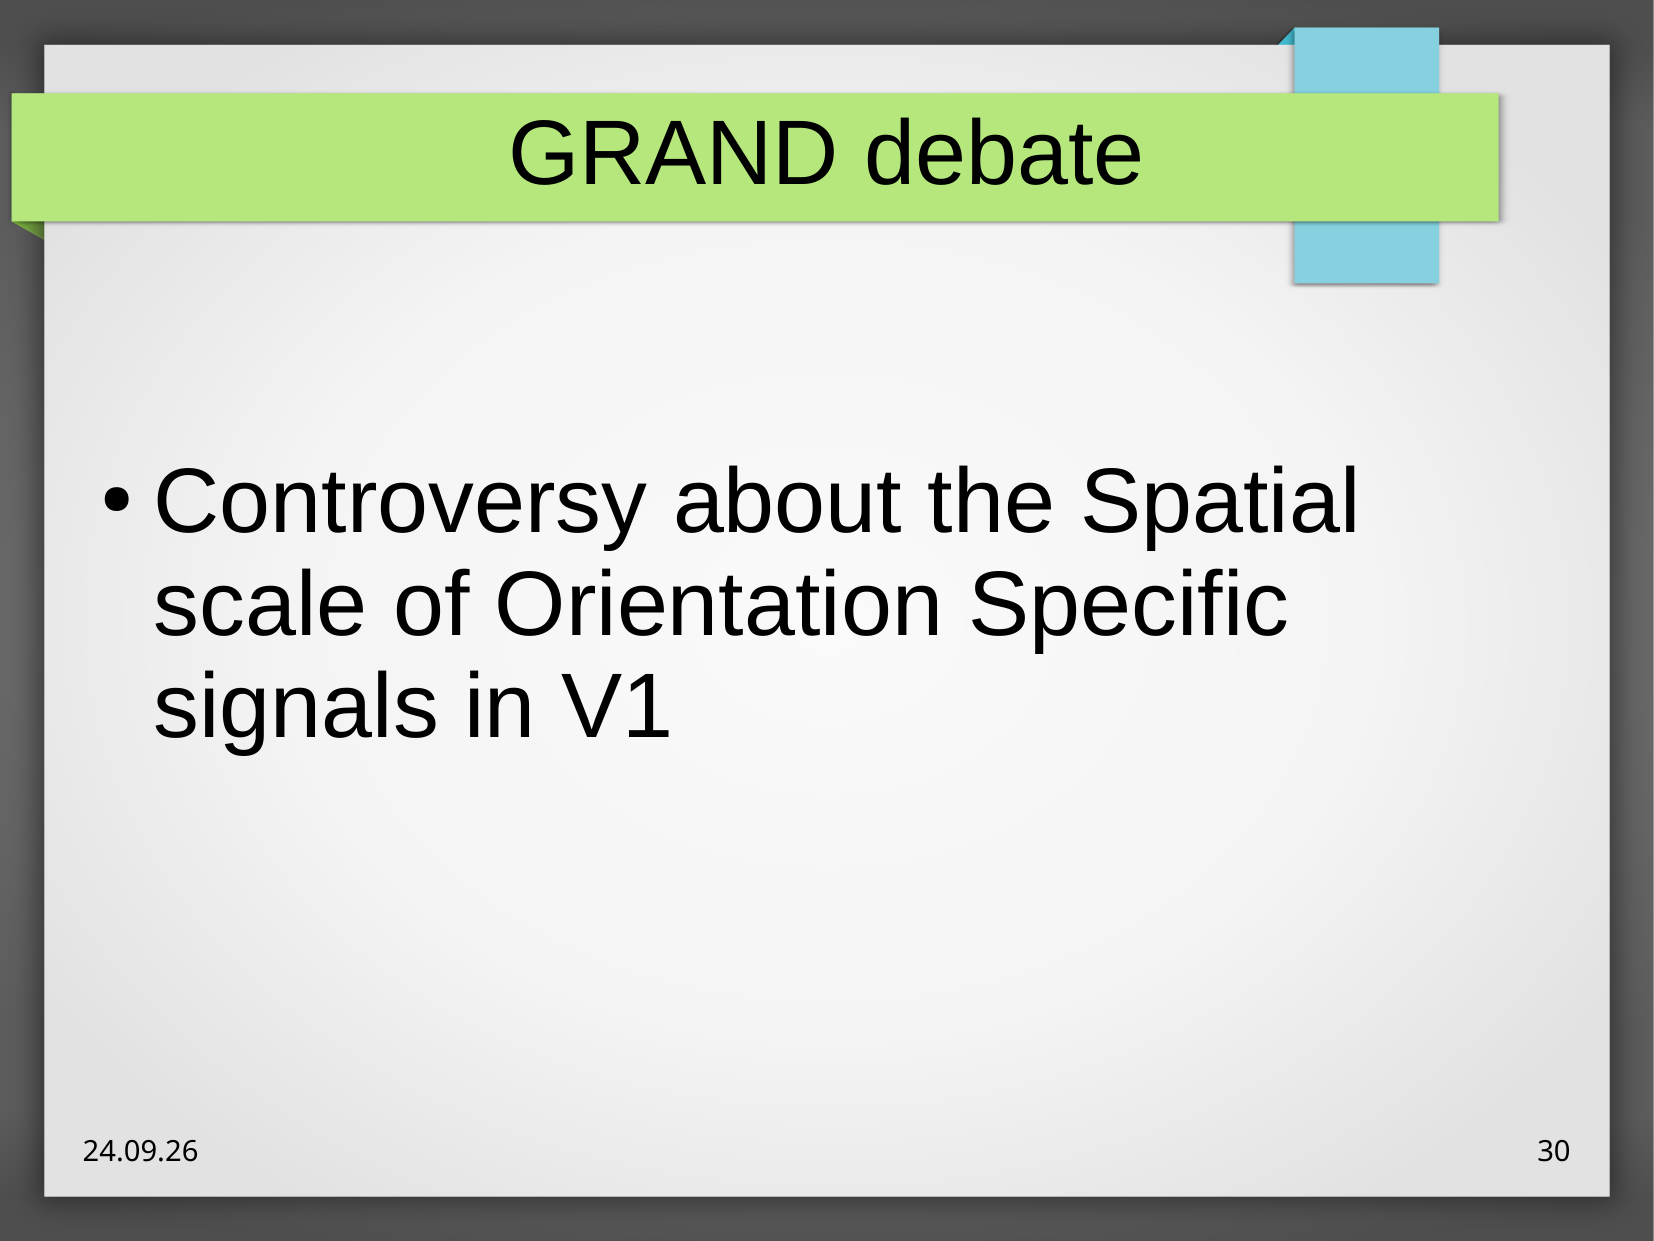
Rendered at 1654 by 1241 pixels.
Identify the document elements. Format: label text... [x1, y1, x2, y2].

picture [0, 0, 1654, 1241]
title GRAND debate [82, 49, 1571, 257]
list Controversy about the Spatial scale of Orientation Specific signals in V1 [82, 450, 1571, 925]
